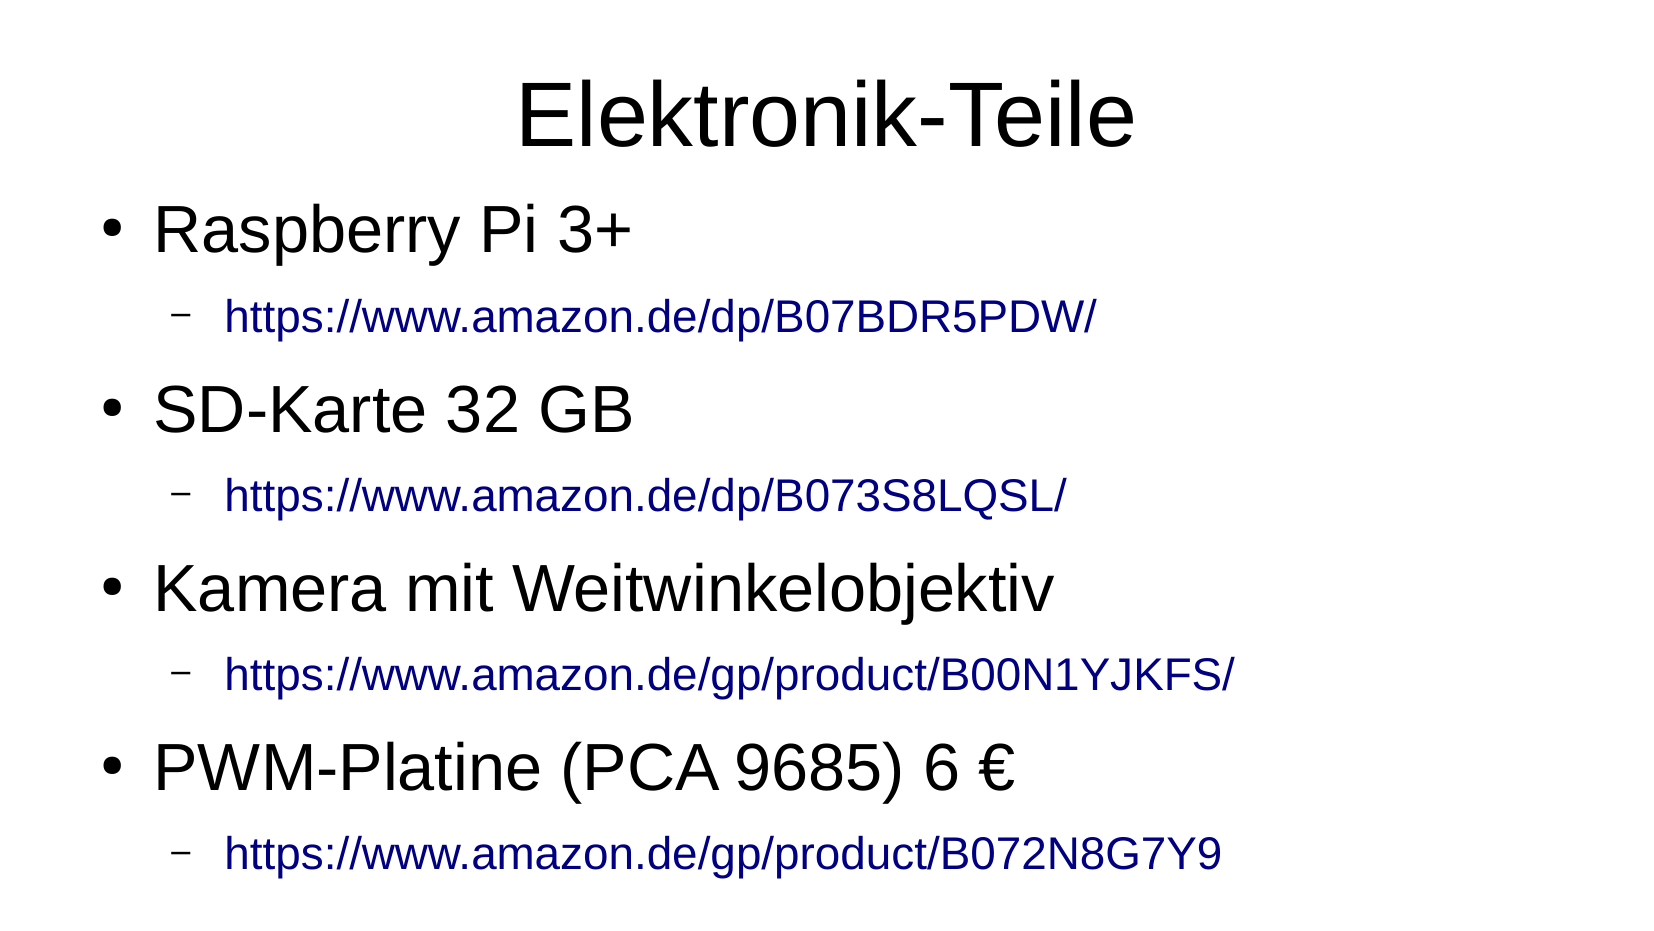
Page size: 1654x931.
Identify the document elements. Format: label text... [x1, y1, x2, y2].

title Elektronik-Teile [82, 37, 1571, 192]
list Raspberry Pi 3+ https://www.amazon.de/dp/B07BDR5PDW/ SD-Karte 32 GB https://www.amazon.de/dp/B073S8LQSL/ Kamera mit Weitwinkelobjektiv https://www.amazon.de/gp/product/B00N1YJKFS/ PWM-Platine (PCA 9685) 6 € https://www.amazon.de/gp/product/B072N8G7Y9 [82, 192, 1571, 922]
